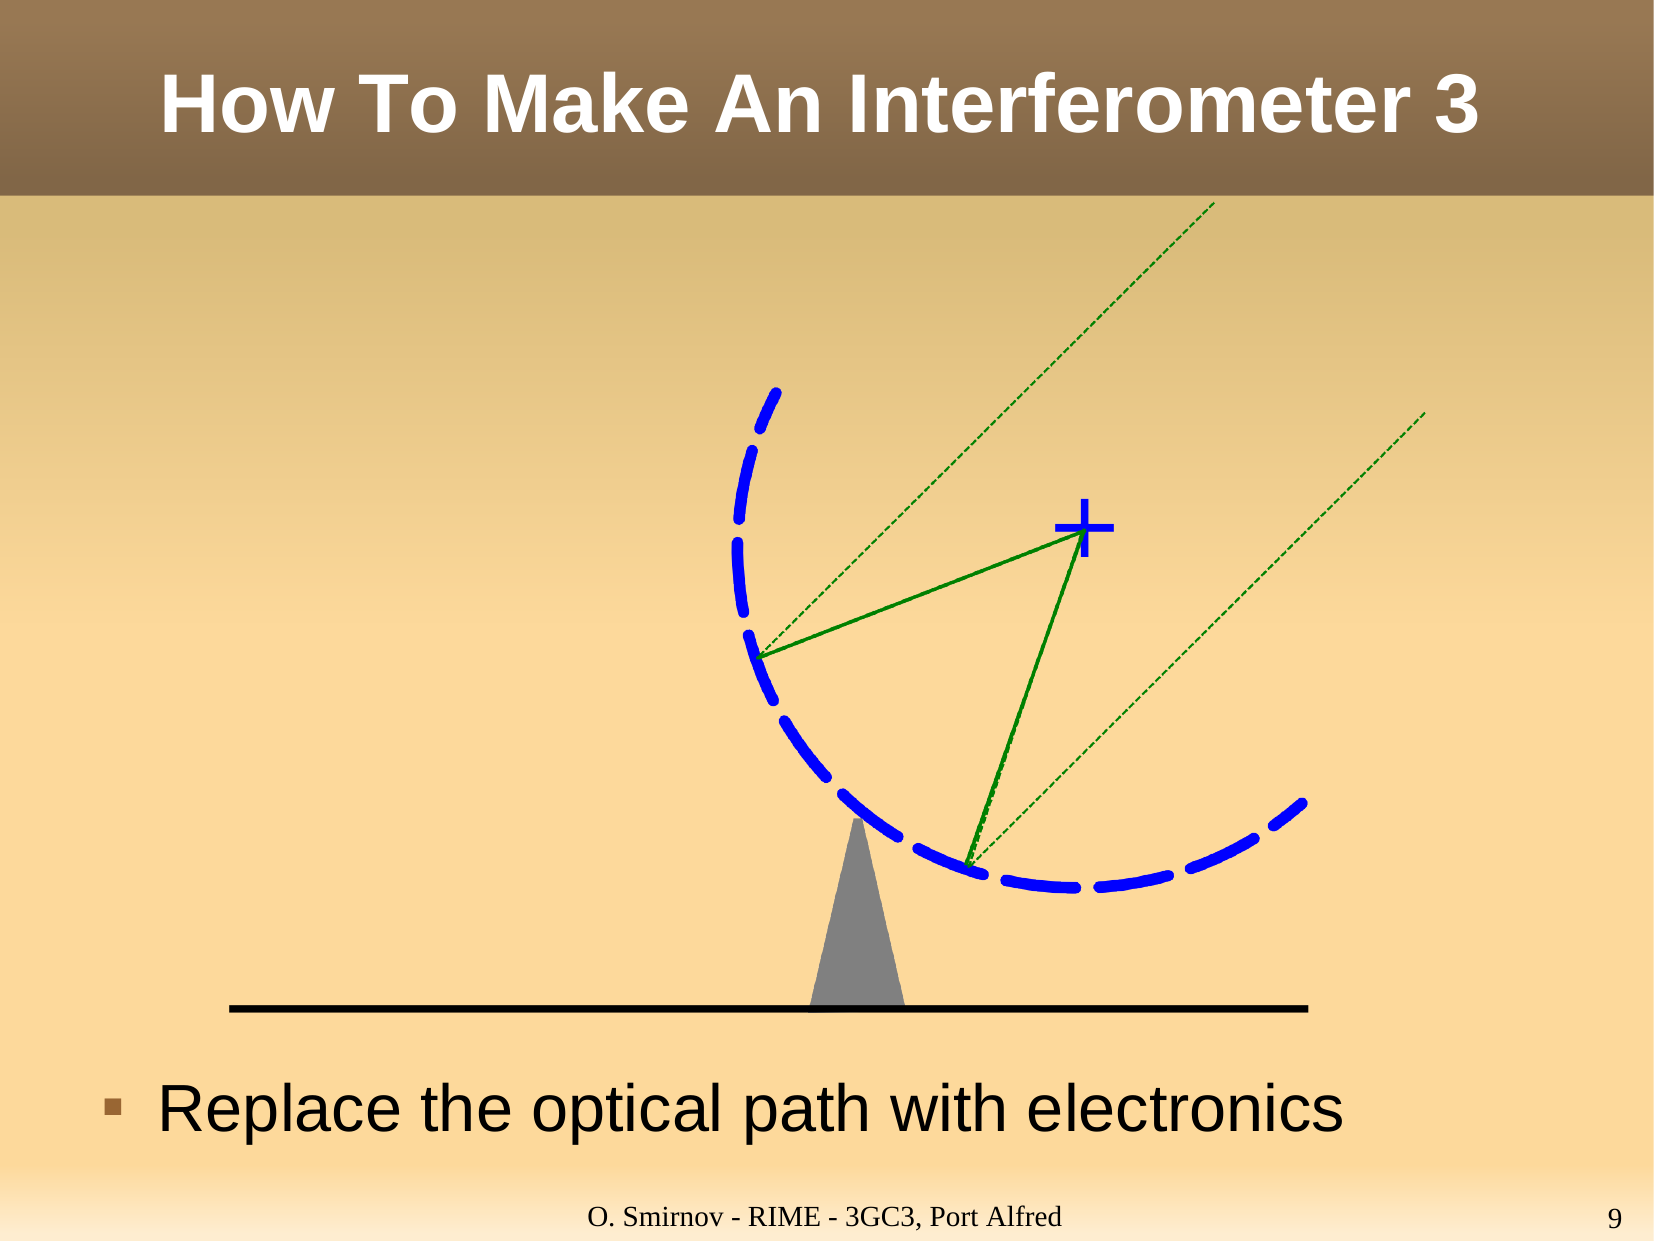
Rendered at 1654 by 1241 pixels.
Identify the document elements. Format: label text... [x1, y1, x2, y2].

title How To Make An Interferometer 3 [76, 0, 1565, 208]
list Replace the optical path with electronics [86, 1071, 1576, 1163]
picture [0, 0, 1654, 1241]
